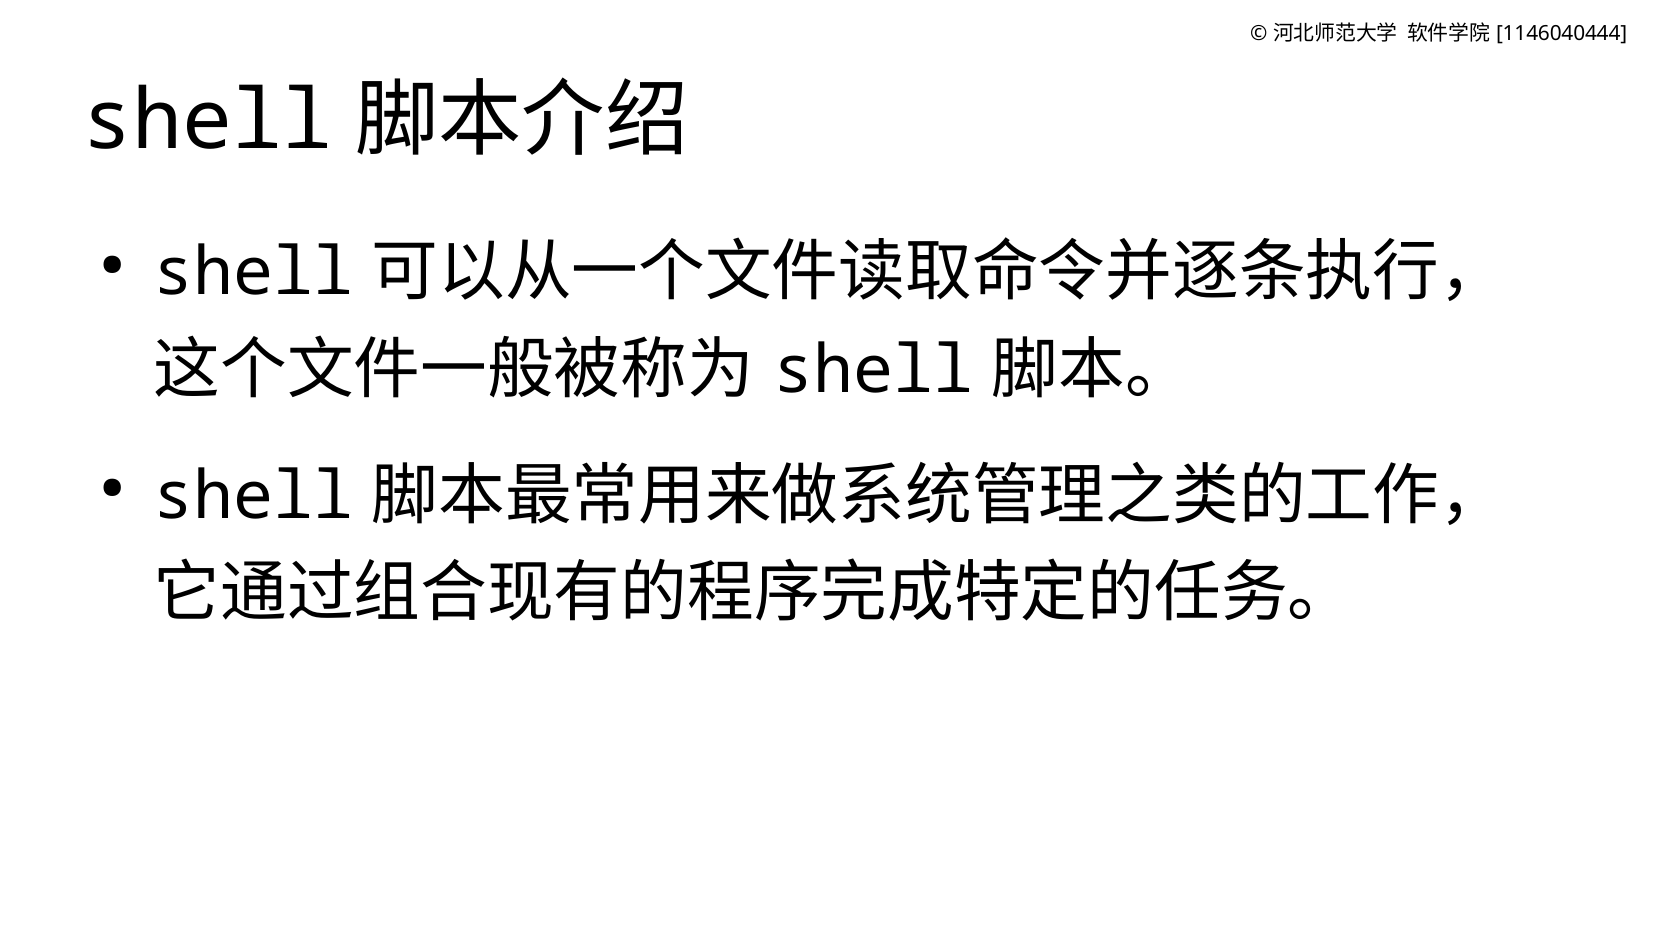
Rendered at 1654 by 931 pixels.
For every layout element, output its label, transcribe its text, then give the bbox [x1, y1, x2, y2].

title shell脚本介绍 [82, 37, 1571, 189]
list shell可以从一个文件读取命令并逐条执行，这个文件一般被称为shell脚本。 shell脚本最常用来做系统管理之类的工作，它通过组合现有的程序完成特定的任务。 [82, 217, 1571, 758]
